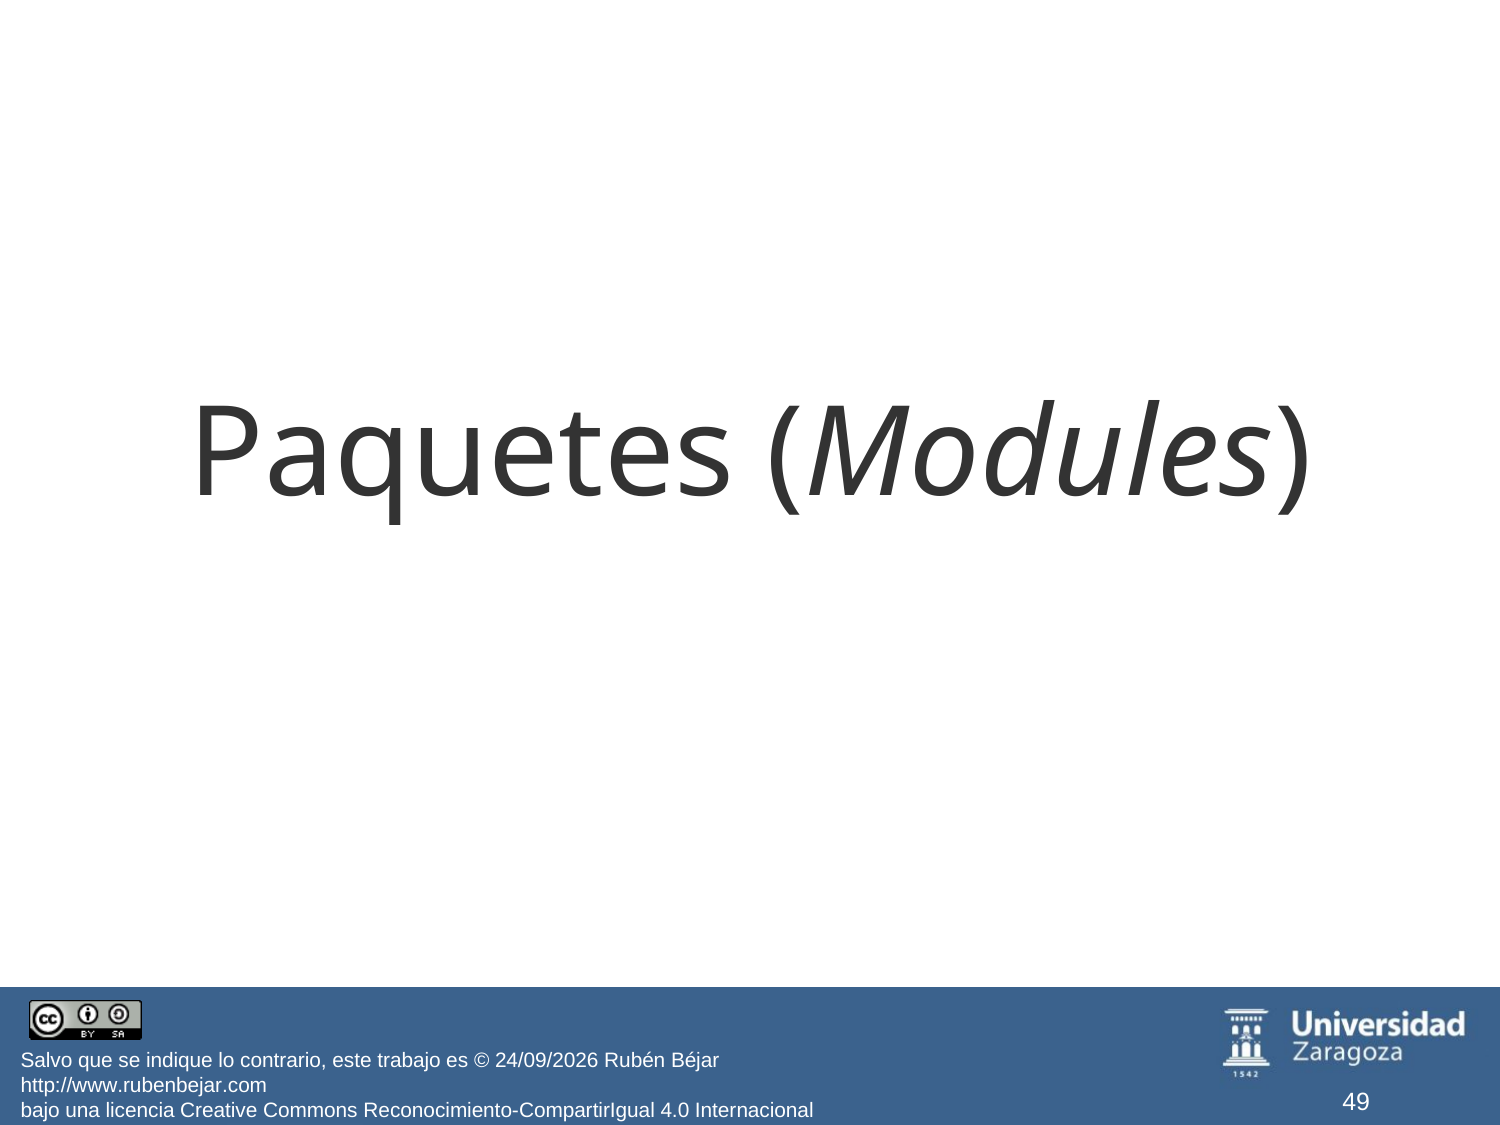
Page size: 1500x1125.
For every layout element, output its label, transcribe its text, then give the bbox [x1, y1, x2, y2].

text_box Paquetes (Modules) [169, 307, 1331, 585]
picture [0, 987, 1500, 1125]
